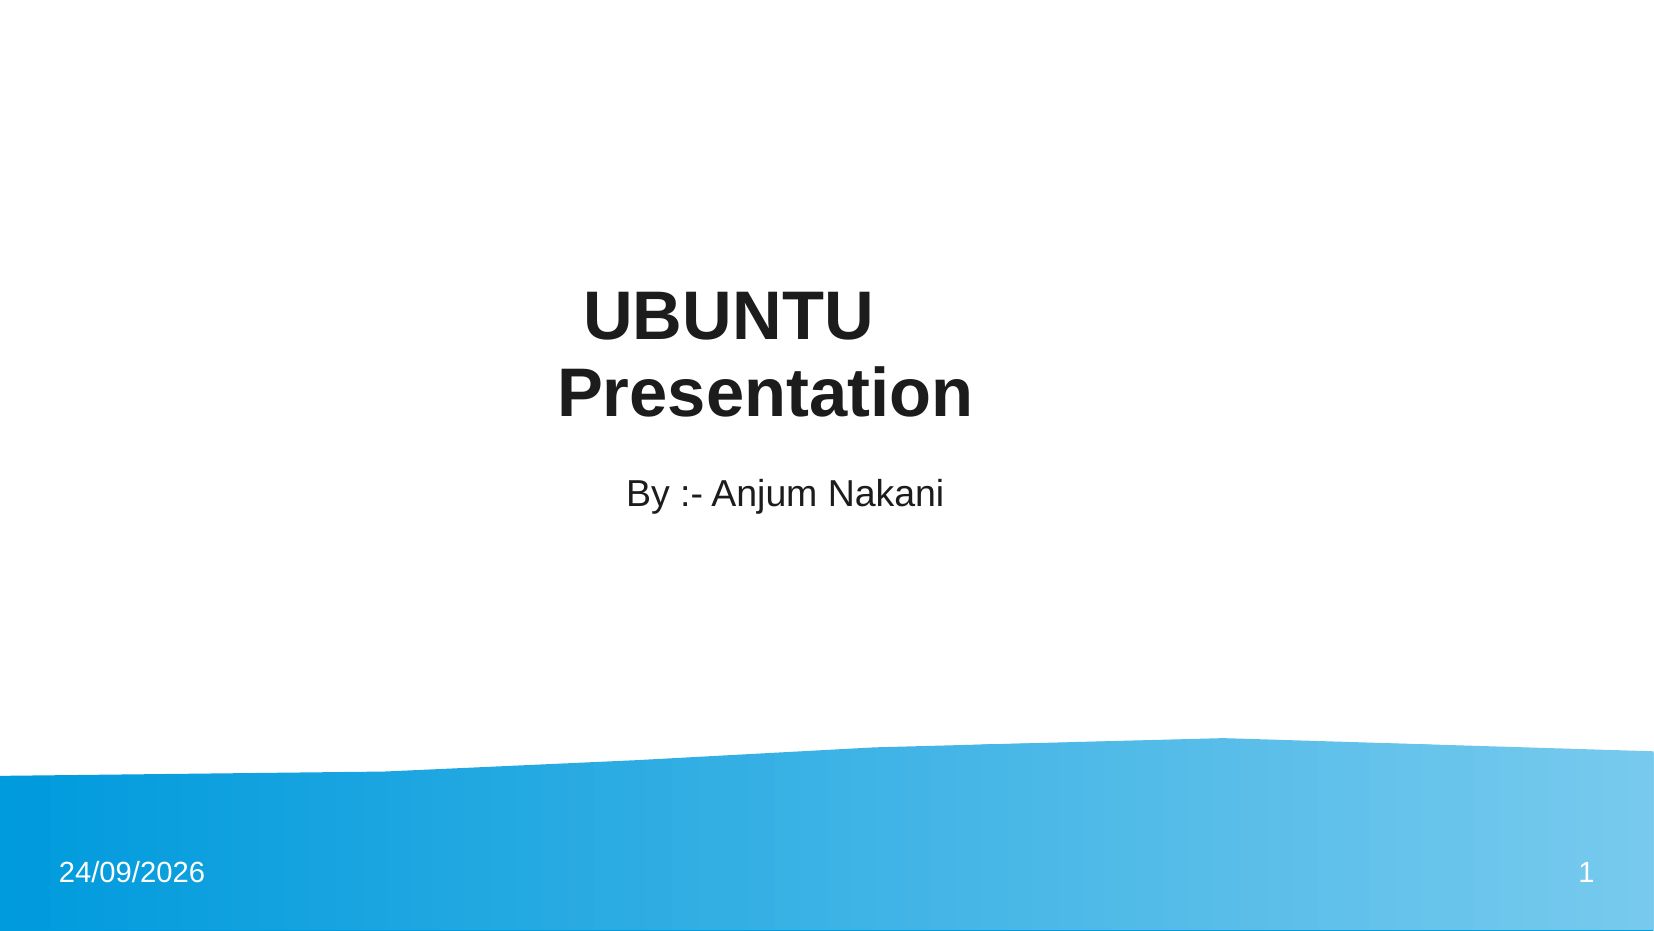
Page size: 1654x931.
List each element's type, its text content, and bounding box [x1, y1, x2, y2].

title UBUNTU Presentation [0, 265, 1477, 443]
list By :- Anjum Nakani [59, 472, 1595, 739]
